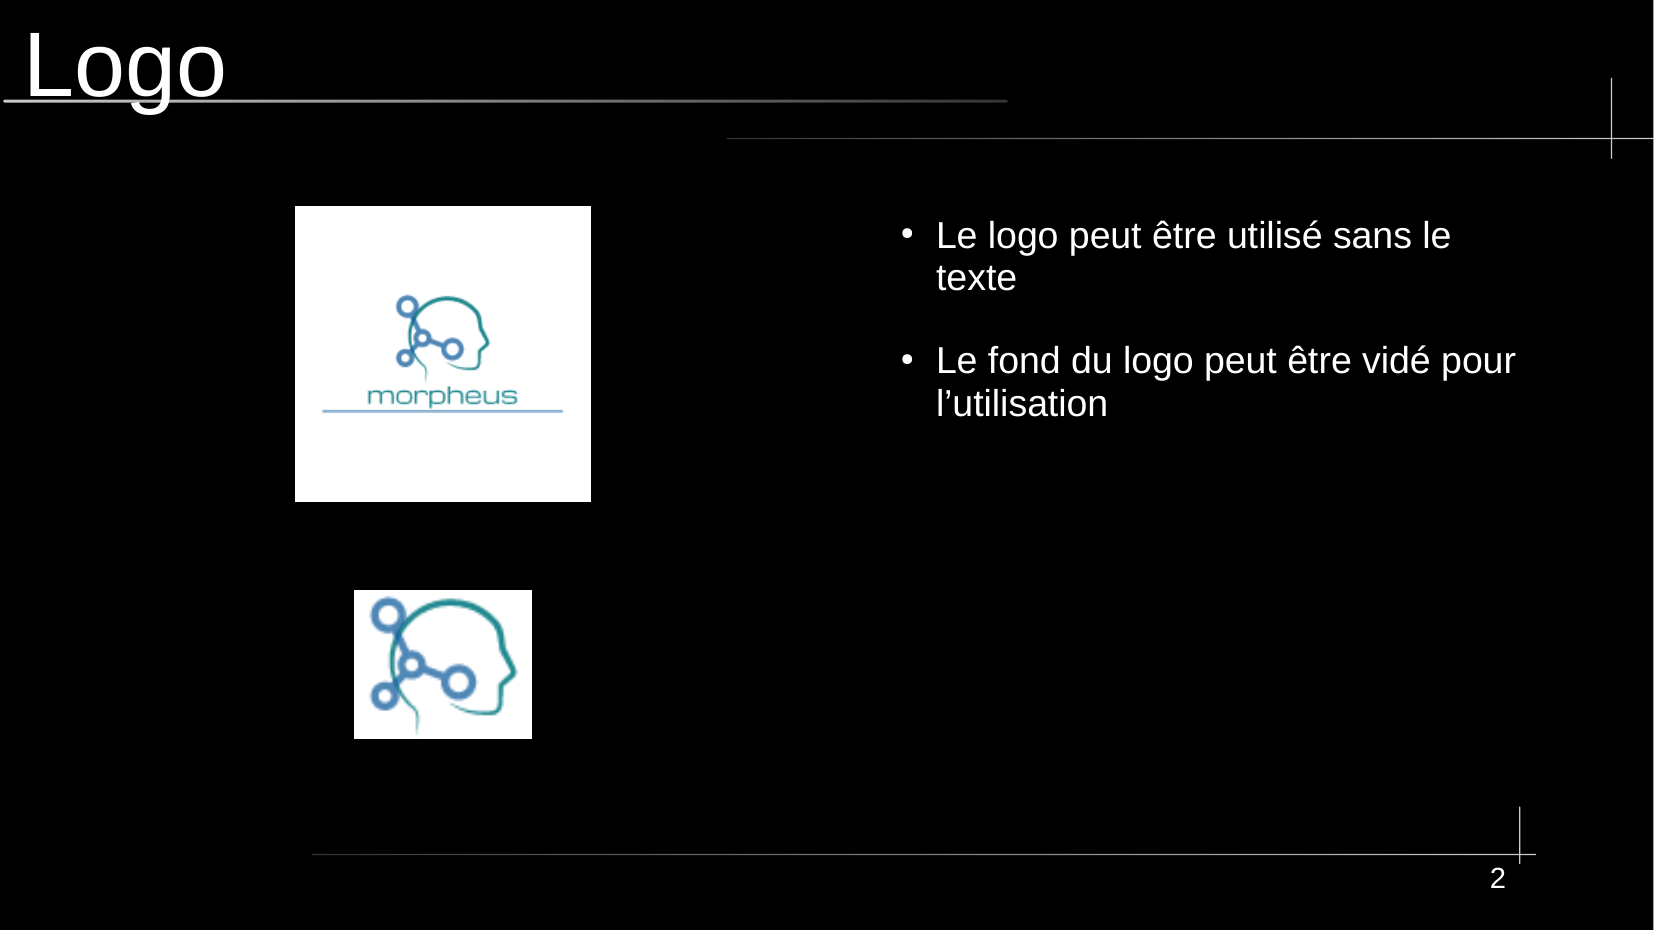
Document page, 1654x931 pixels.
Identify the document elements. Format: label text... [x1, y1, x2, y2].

picture [354, 590, 532, 739]
picture [295, 206, 591, 502]
title Logo [23, 11, 1589, 119]
text_box Le logo peut être utilisé sans le texte Le fond du logo peut être vidé pour l’utilisation [885, 206, 1536, 490]
